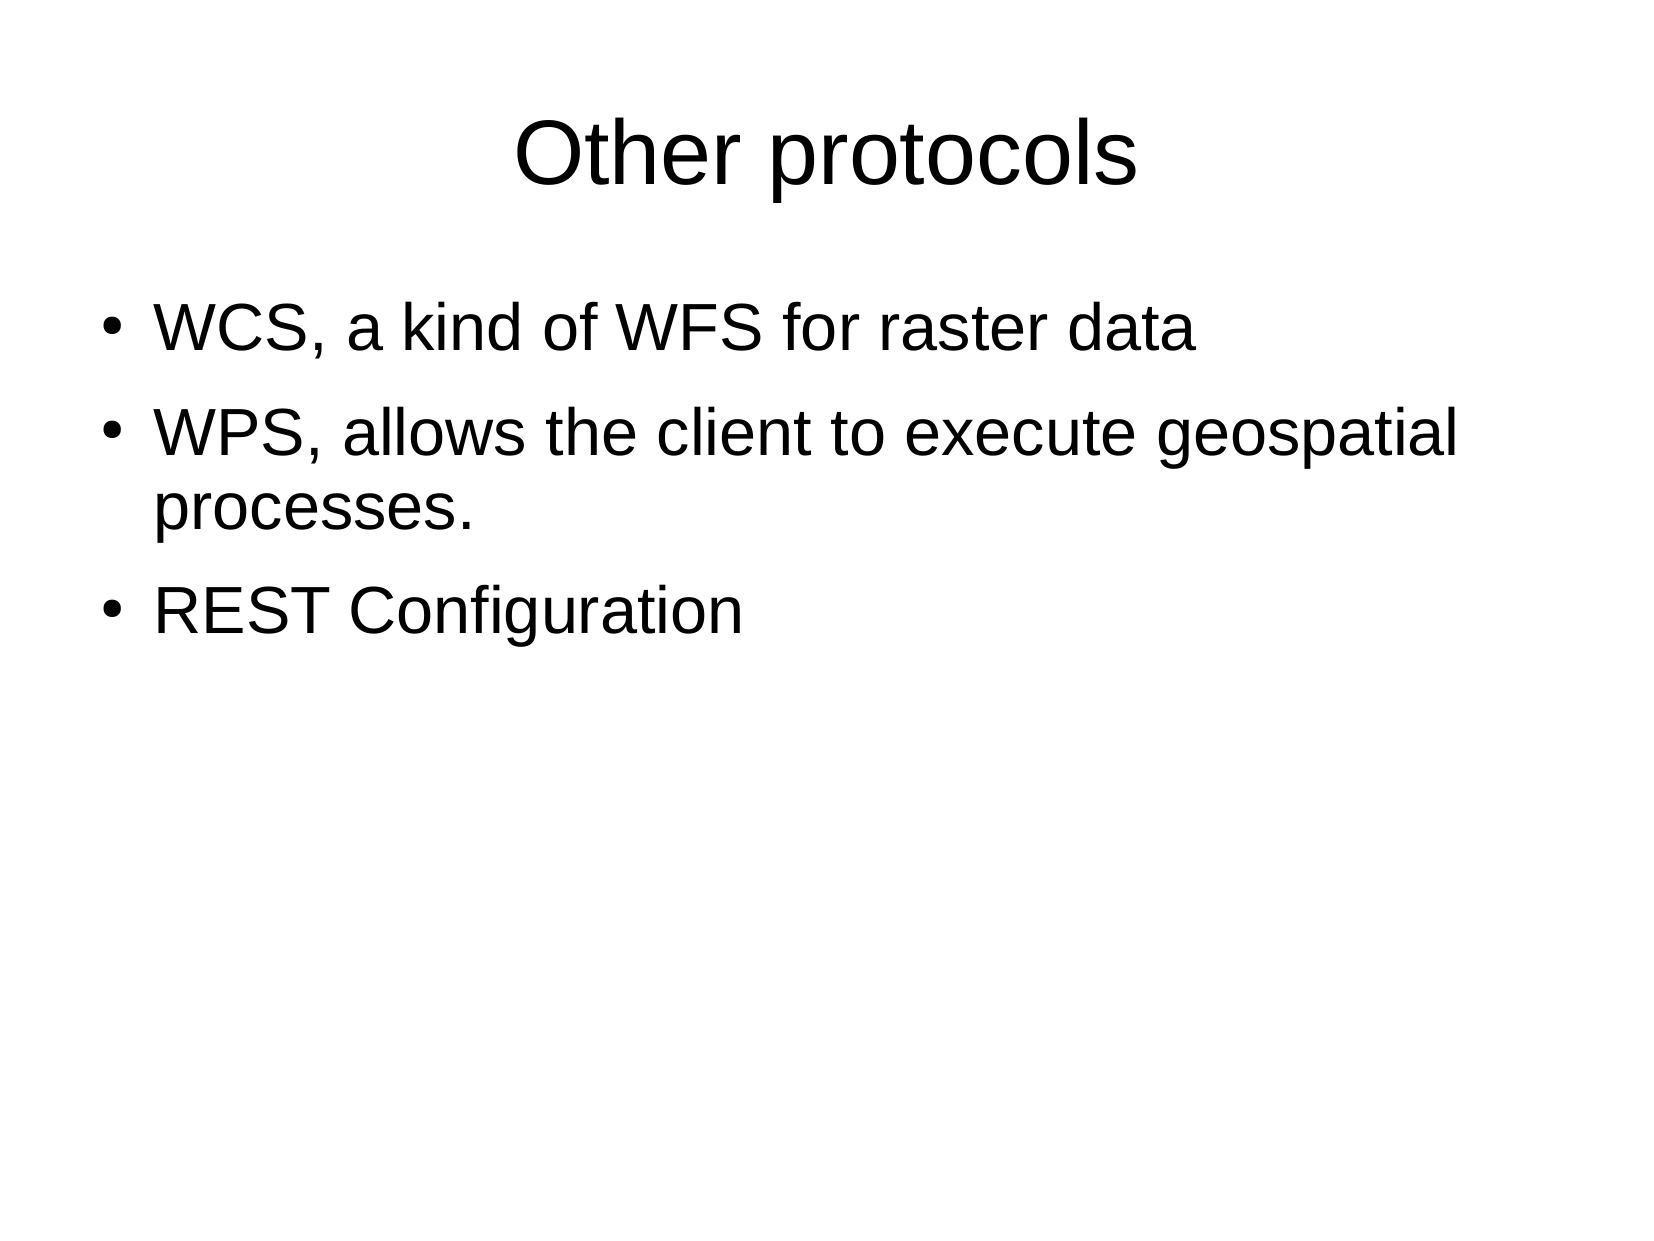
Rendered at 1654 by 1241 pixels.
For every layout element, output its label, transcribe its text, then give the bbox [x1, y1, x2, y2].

list WCS, a kind of WFS for raster data WPS, allows the client to execute geospatial processes. REST Configuration [82, 290, 1538, 1010]
title Other protocols [82, 49, 1571, 257]
